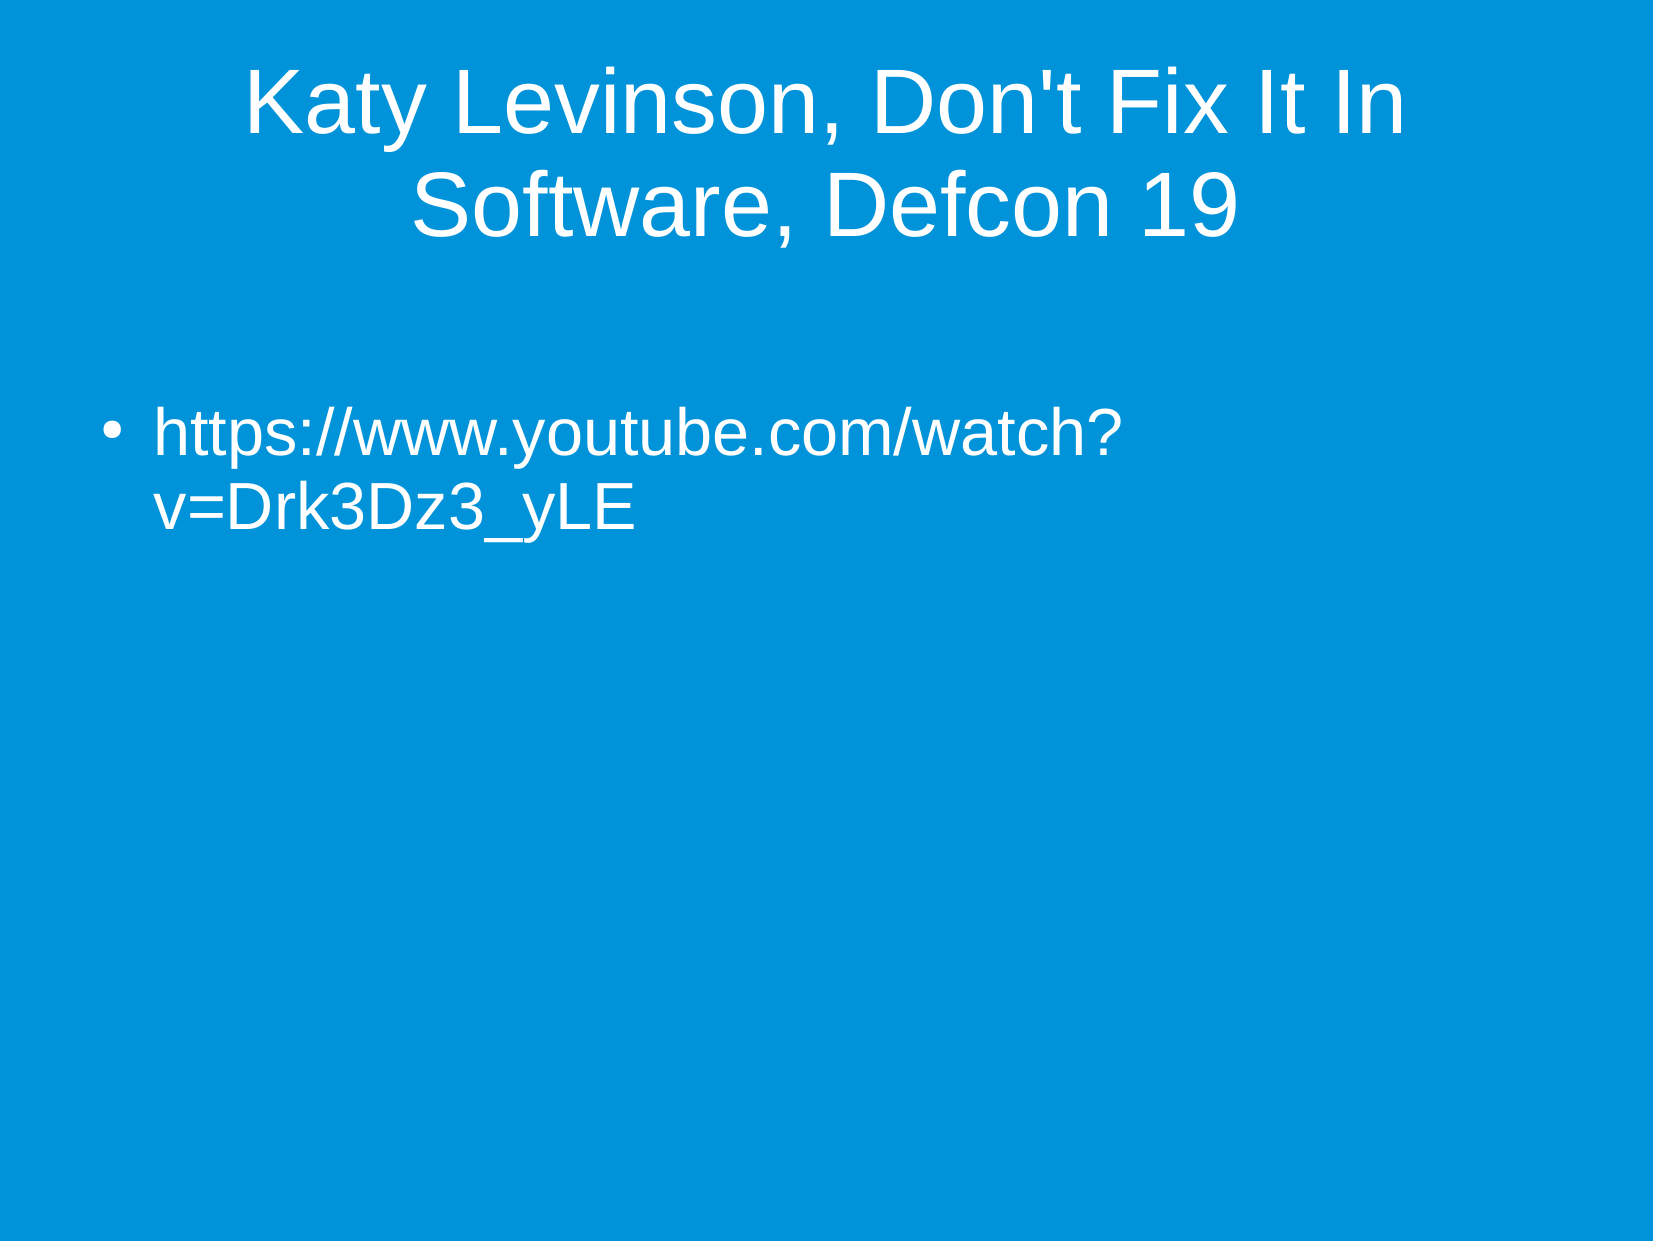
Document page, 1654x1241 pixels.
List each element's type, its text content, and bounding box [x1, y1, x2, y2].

list https://www.youtube.com/watch?v=Drk3Dz3_yLE [82, 290, 1571, 1010]
title Katy Levinson, Don't Fix It In Software, Defcon 19 [82, 49, 1571, 257]
